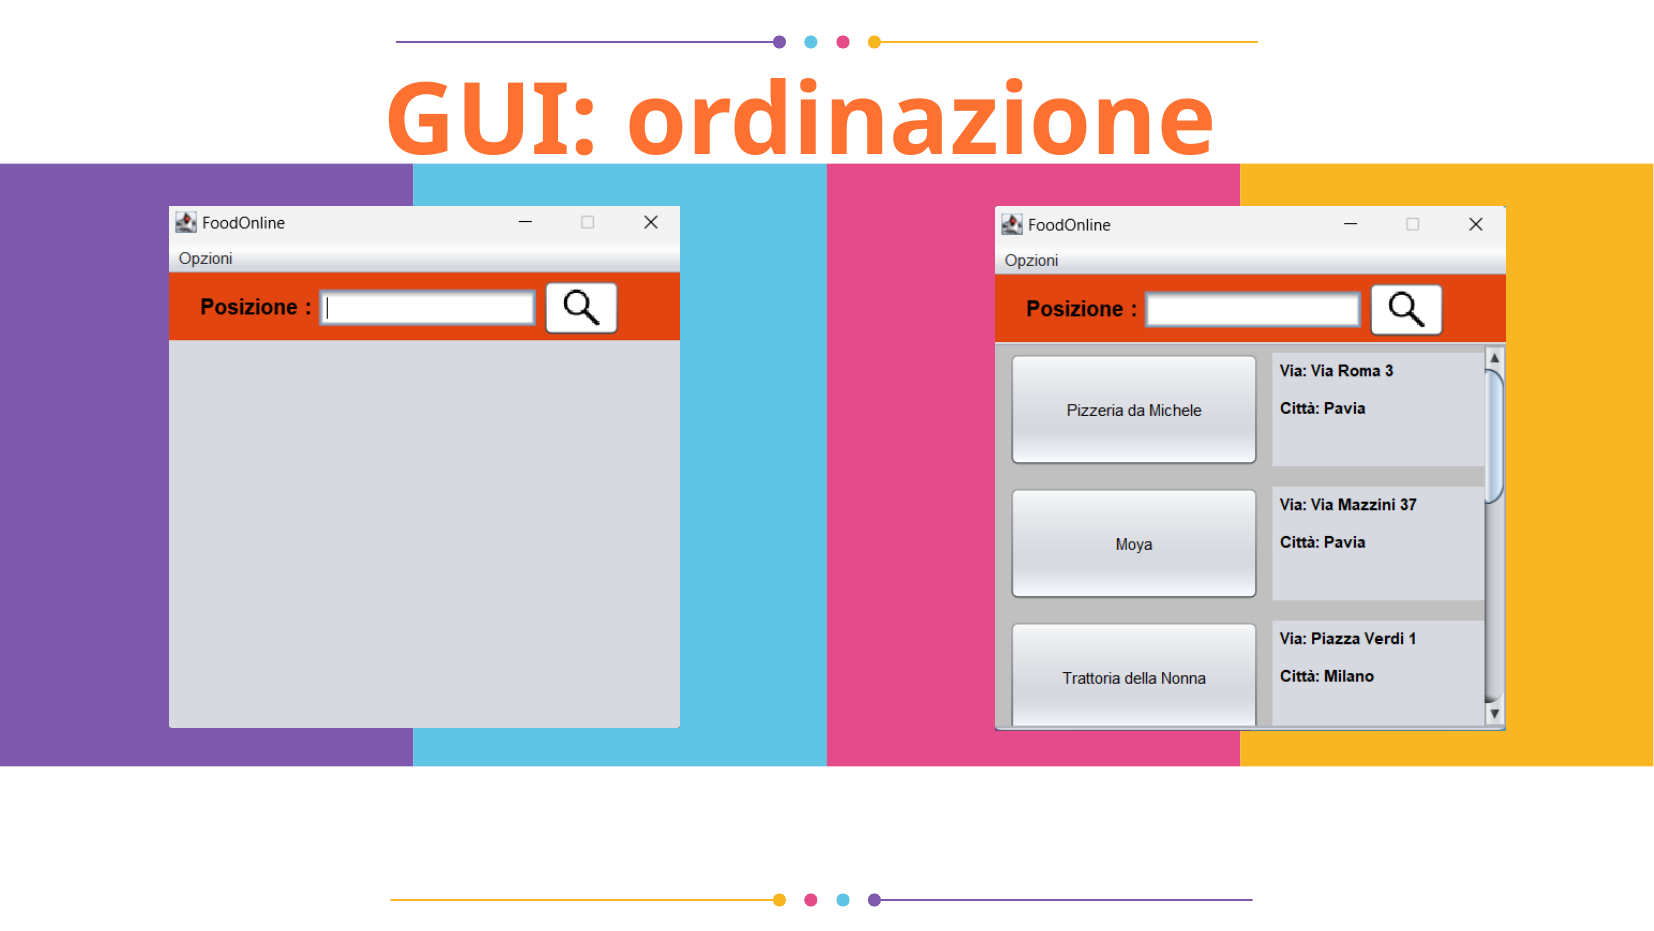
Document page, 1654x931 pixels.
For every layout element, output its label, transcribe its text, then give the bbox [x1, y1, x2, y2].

picture [169, 206, 680, 728]
title GUI: ordinazione [383, 0, 1654, 321]
picture [995, 321, 1506, 731]
